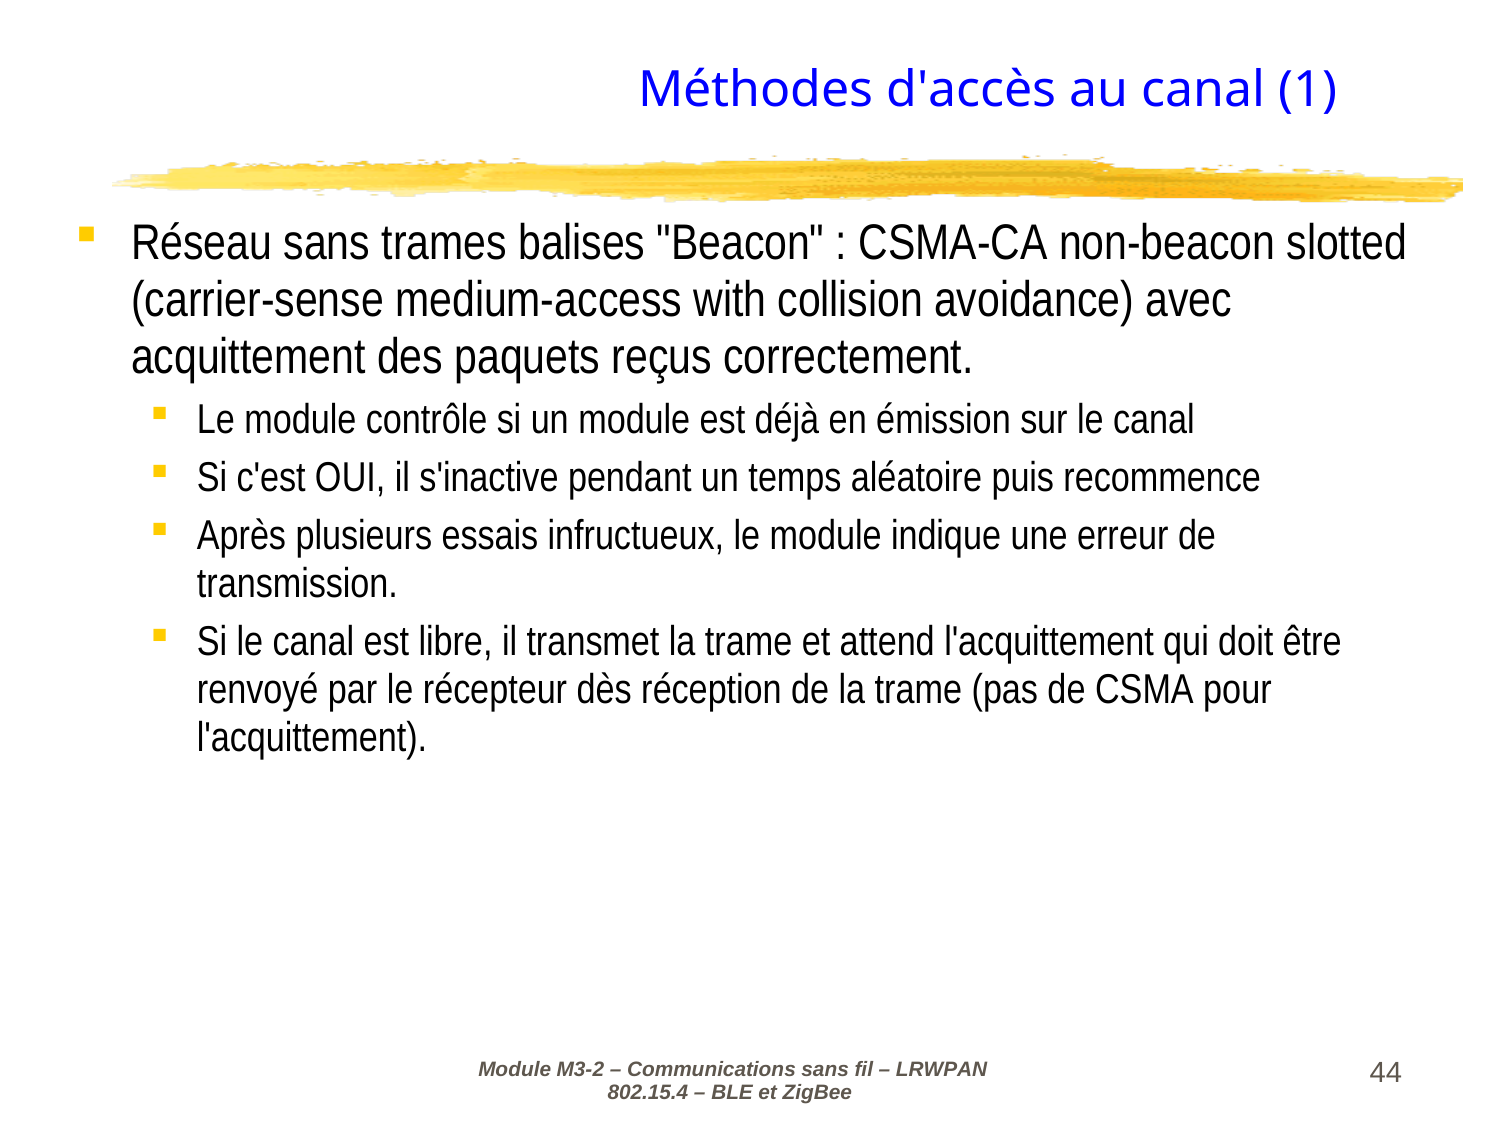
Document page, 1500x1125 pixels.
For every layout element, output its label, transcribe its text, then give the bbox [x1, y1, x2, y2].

list Réseau sans trames balises "Beacon" : CSMA-CA non-beacon slotted (carrier-sense medium-access with collision avoidance) avec acquittement des paquets reçus correctement. Le module contrôle si un module est déjà en émission sur le canal Si c'est OUI, il s'inactive pendant un temps aléatoire puis recommence Après plusieurs essais infructueux, le module indique une erreur de transmission. Si le canal est libre, il transmet la trame et attend l'acquittement qui doit être renvoyé par le récepteur dès réception de la trame (pas de CSMA pour l'acquittement). [74, 212, 1417, 766]
picture [112, 149, 1463, 213]
title Méthodes d'accès au canal (1) [62, 37, 1338, 138]
